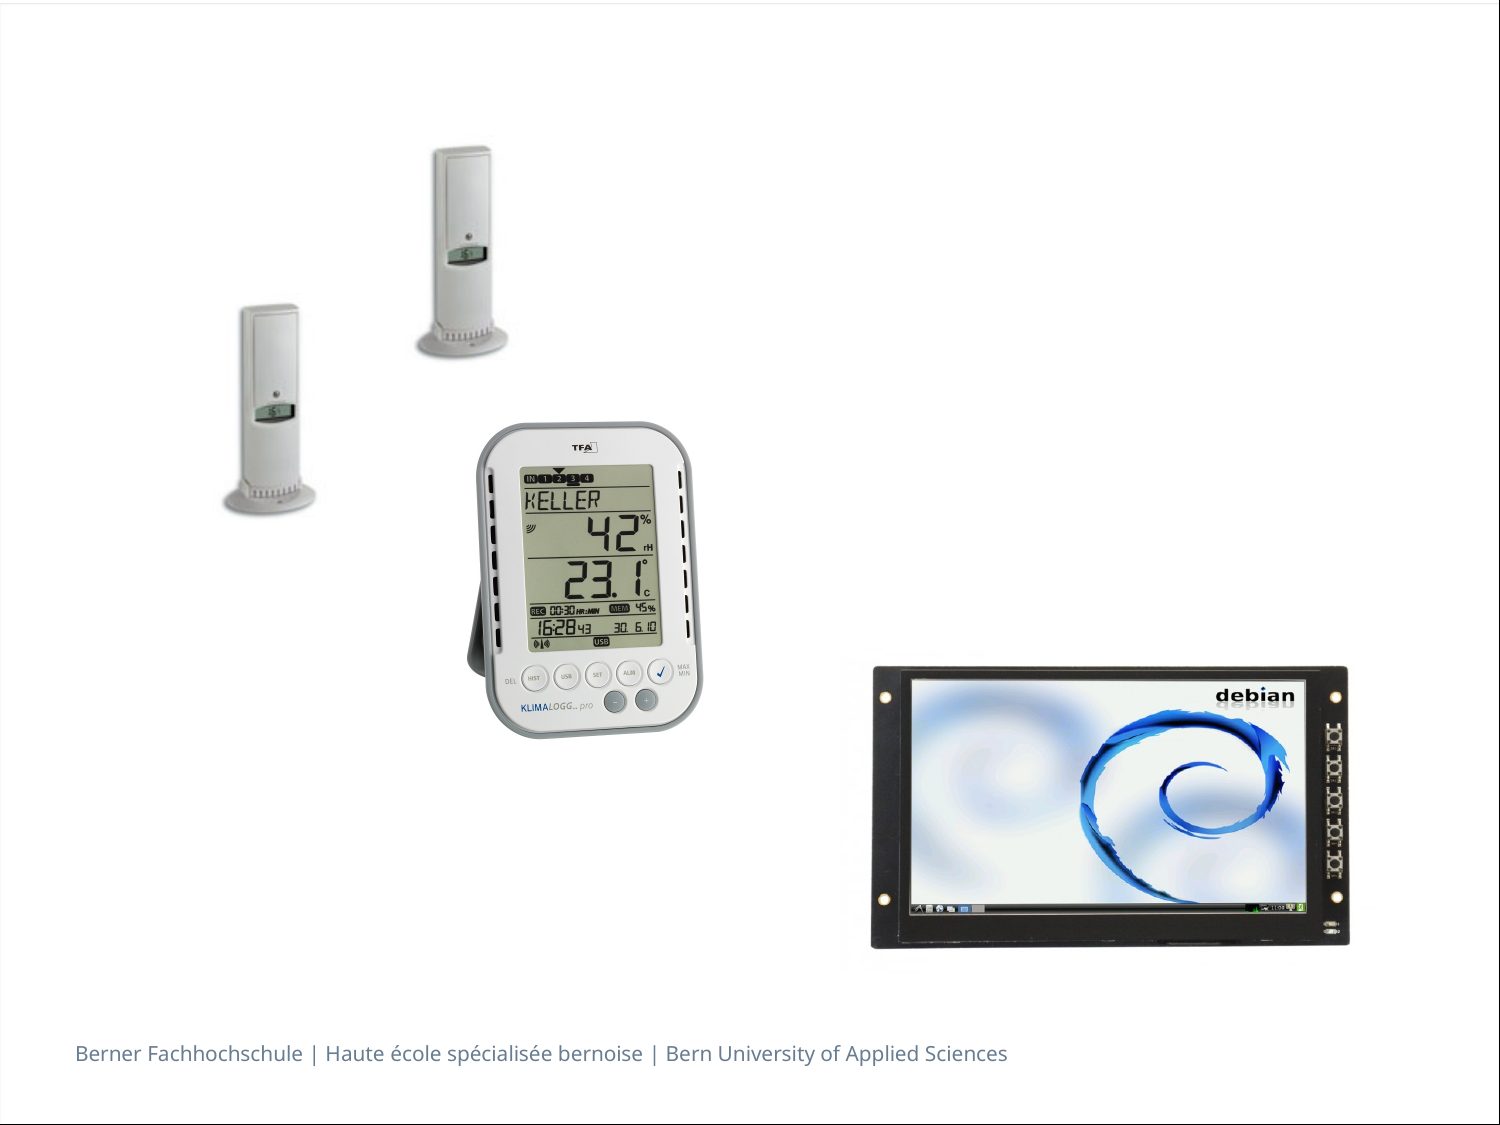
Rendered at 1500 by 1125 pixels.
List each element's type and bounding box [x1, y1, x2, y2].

picture [840, 614, 1381, 1005]
picture [452, 404, 721, 755]
picture [405, 134, 523, 368]
picture [212, 292, 331, 526]
